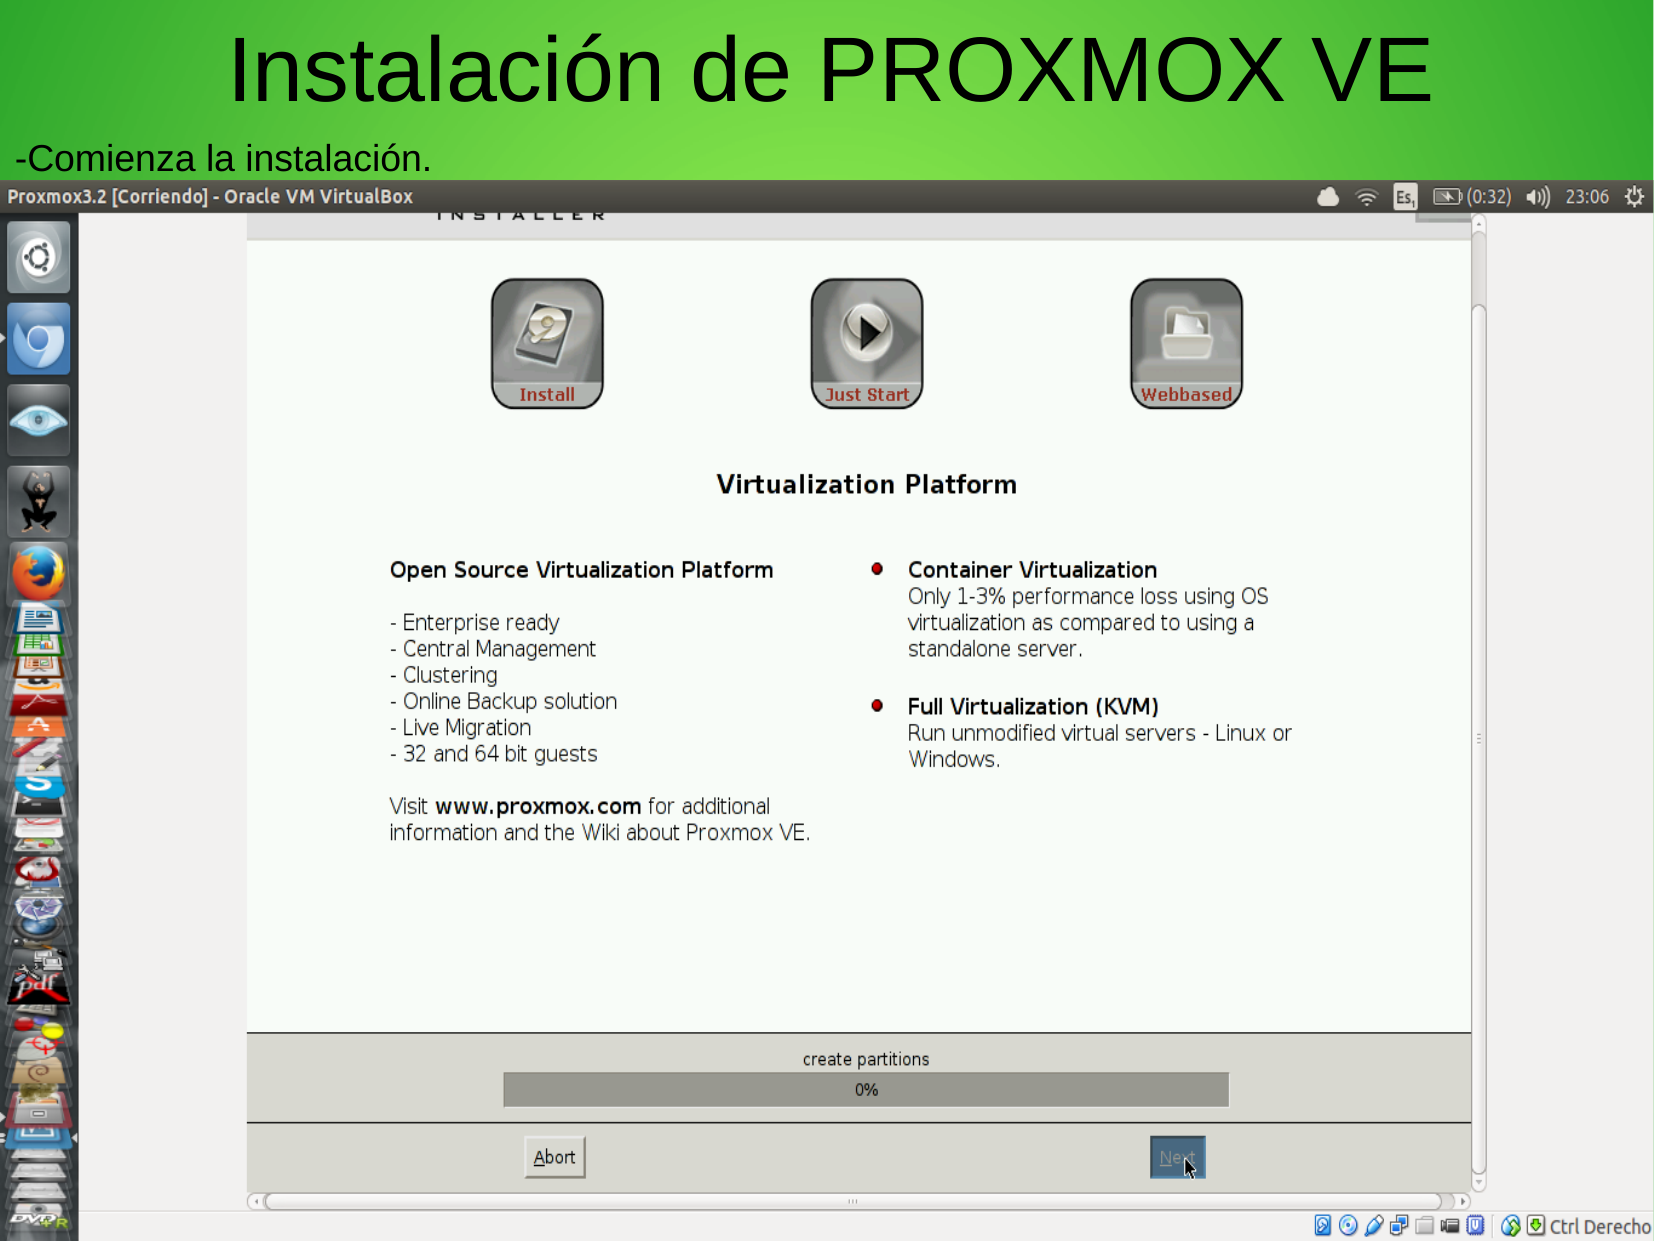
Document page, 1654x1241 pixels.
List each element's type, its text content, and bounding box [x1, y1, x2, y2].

picture [0, 180, 1654, 1241]
text_box -Comienza la instalación. [0, 129, 1654, 180]
text_box Instalación de PROXMOX VE [212, 11, 1452, 129]
picture [0, 0, 1654, 129]
